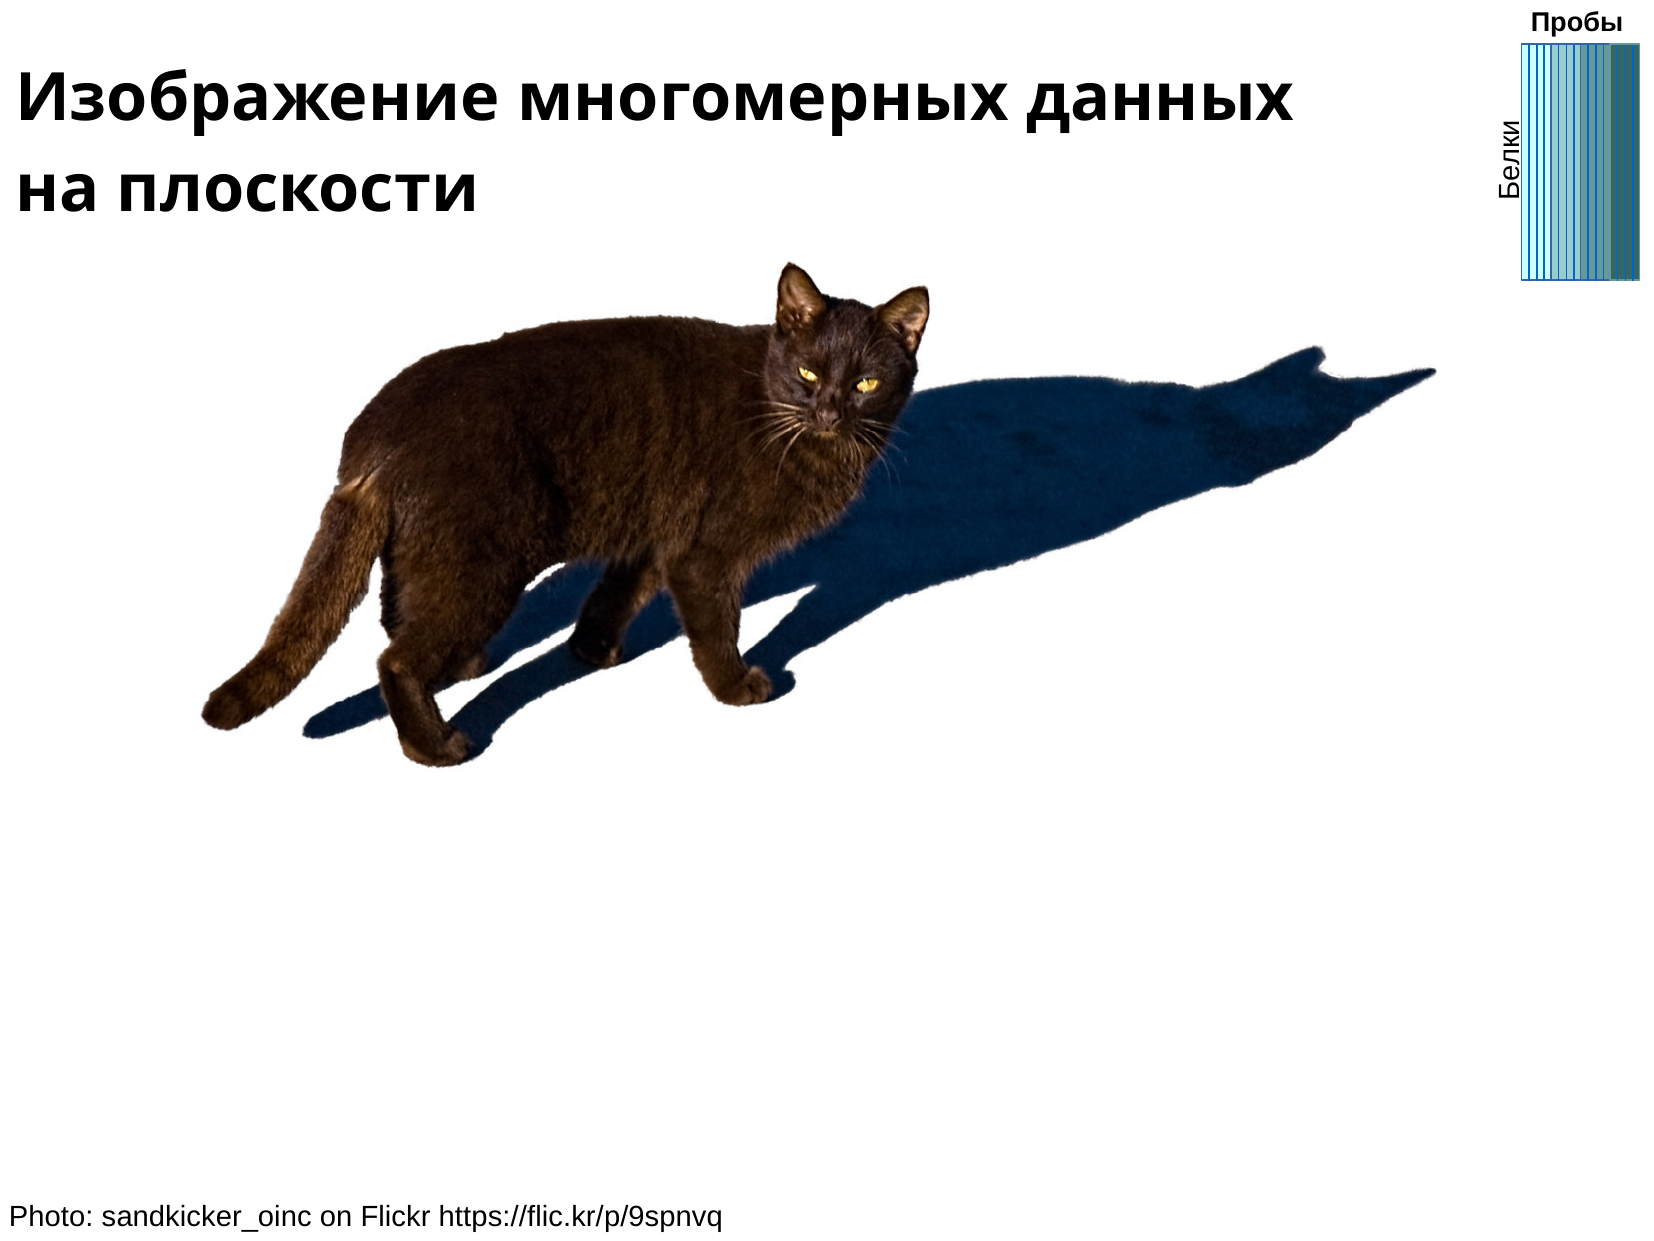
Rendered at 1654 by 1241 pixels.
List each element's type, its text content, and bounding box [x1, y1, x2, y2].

text_box Белки [1485, 97, 1521, 216]
text_box Photo: sandkicker_oinc on Flickr https://flic.kr/p/9spnvq [0, 1192, 739, 1241]
text_box [1604, 44, 1617, 281]
text_box [1545, 44, 1558, 281]
text_box [1538, 44, 1544, 281]
text_box [1597, 44, 1603, 281]
text_box [1589, 44, 1596, 281]
text_box [1559, 44, 1566, 281]
text_box [1567, 44, 1574, 281]
text_box [1530, 44, 1537, 281]
text_box Пробы [1516, 0, 1652, 48]
text_box [1575, 44, 1588, 281]
text_box [1634, 44, 1640, 281]
text_box [1626, 44, 1633, 281]
text_box [1521, 44, 1529, 281]
text_box [1618, 44, 1625, 281]
title Изображение многомерных данных на плоскости [15, 19, 1521, 260]
picture [185, 260, 1459, 918]
